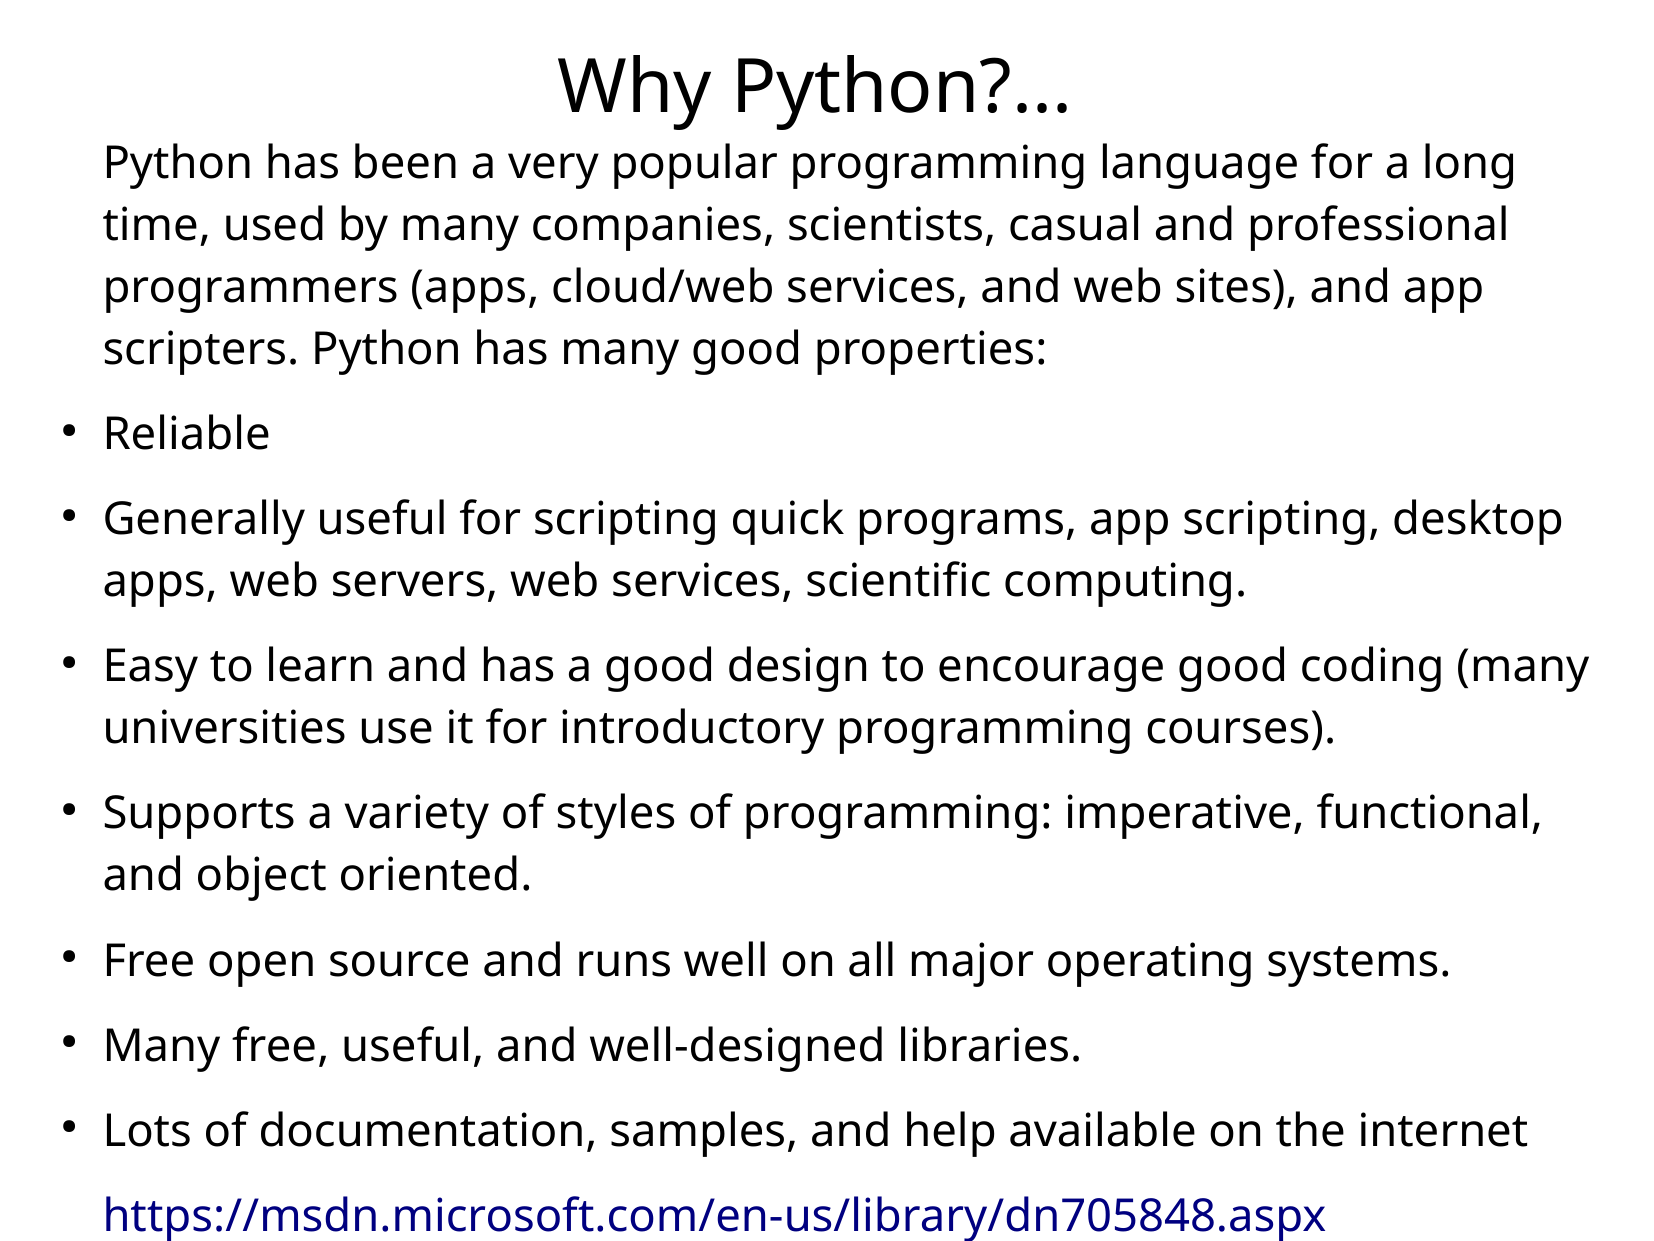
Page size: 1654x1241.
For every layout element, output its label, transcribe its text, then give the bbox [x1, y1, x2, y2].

list Python has been a very popular programming language for a long time, used by many companies, scientists, casual and professional programmers (apps, cloud/web services, and web sites), and app scripters. Python has many good properties: Reliable Generally useful for scripting quick programs, app scripting, desktop apps, web servers, web services, scientific computing. Easy to learn and has a good design to encourage good coding (many universities use it for introductory programming courses). Supports a variety of styles of programming: imperative, functional, and object oriented. Free open source and runs well on all major operating systems. Many free, useful, and well-designed libraries. Lots of documentation, samples, and help available on the internet https://msdn.microsoft.com/en-us/library/dn705848.aspx [47, 129, 1630, 1241]
title Why Python?... [70, 35, 1560, 129]
